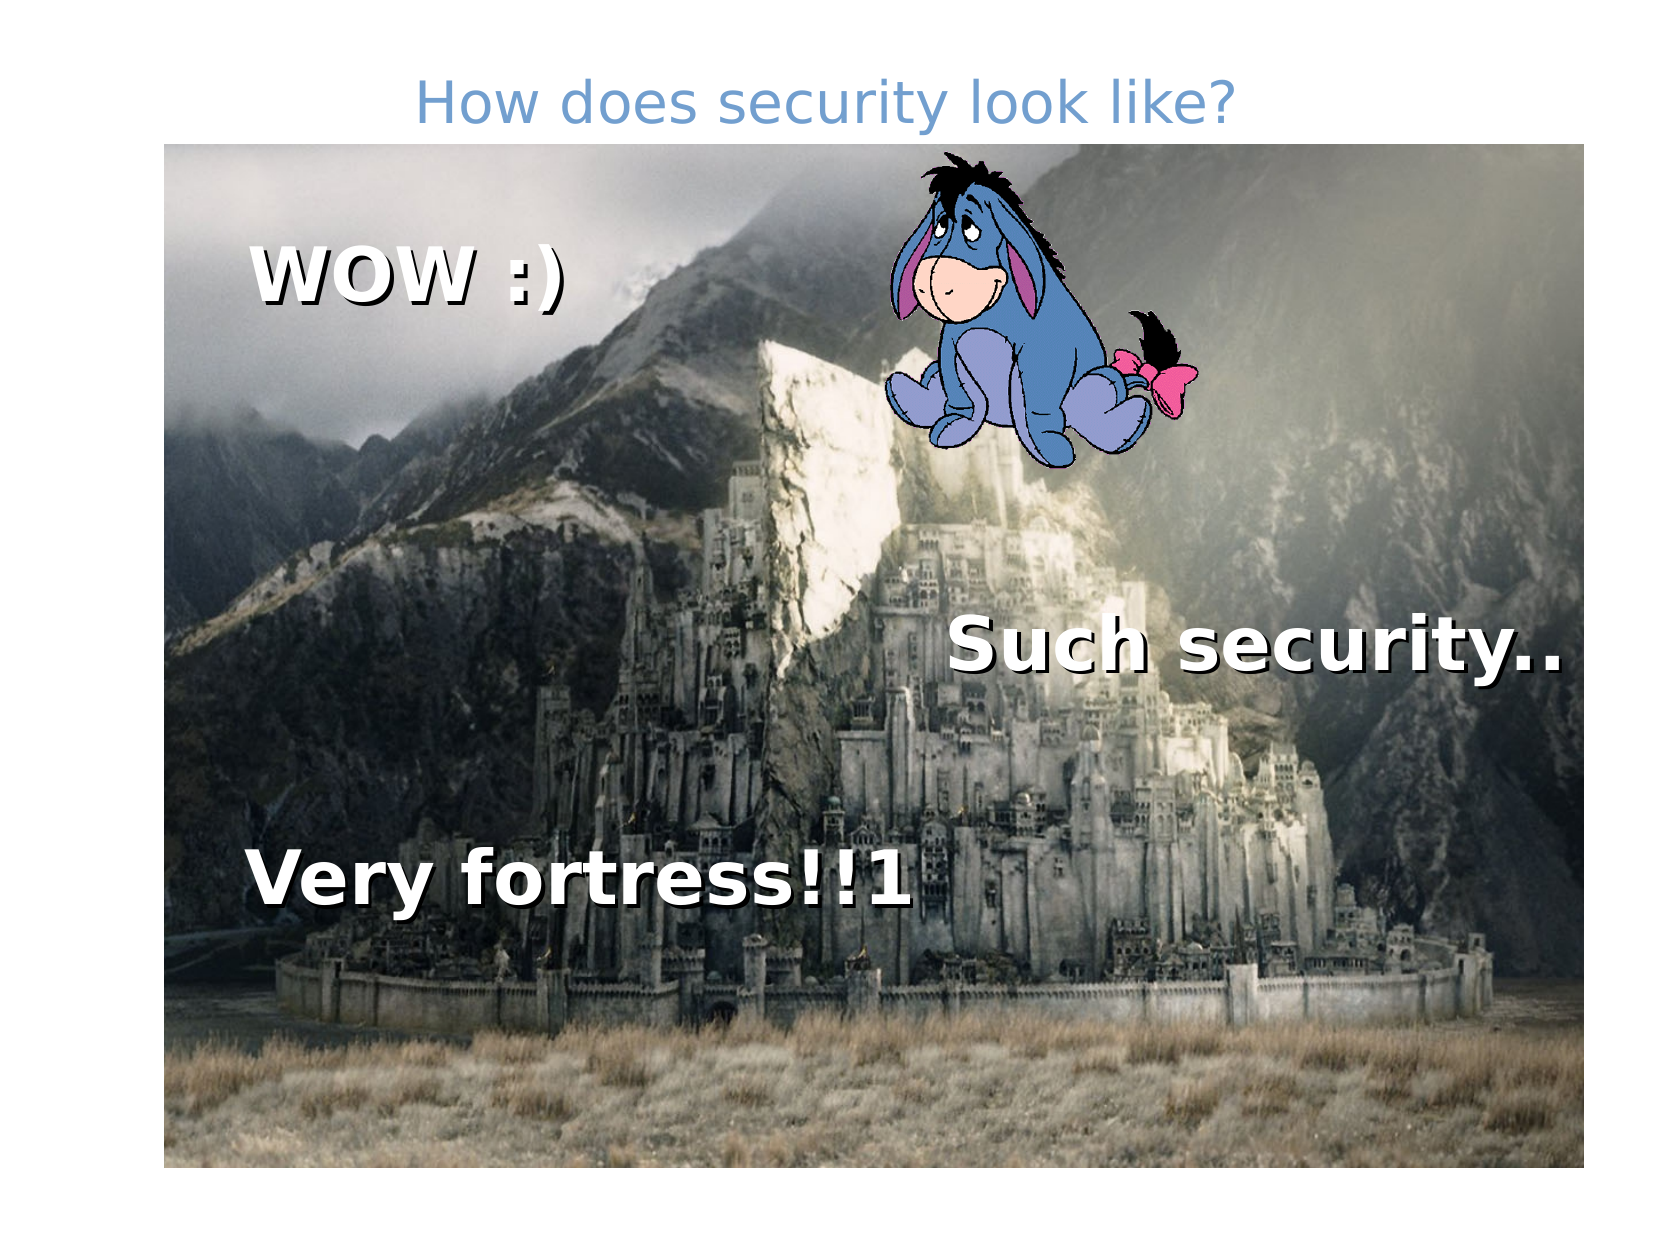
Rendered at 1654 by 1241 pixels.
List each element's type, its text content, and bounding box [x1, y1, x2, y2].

text_box Such security.. [930, 593, 1583, 696]
text_box WOW :) [232, 225, 582, 328]
text_box How does security look like? [399, 61, 1254, 145]
text_box Very fortress!!1 [229, 827, 931, 931]
picture [164, 144, 1584, 1168]
